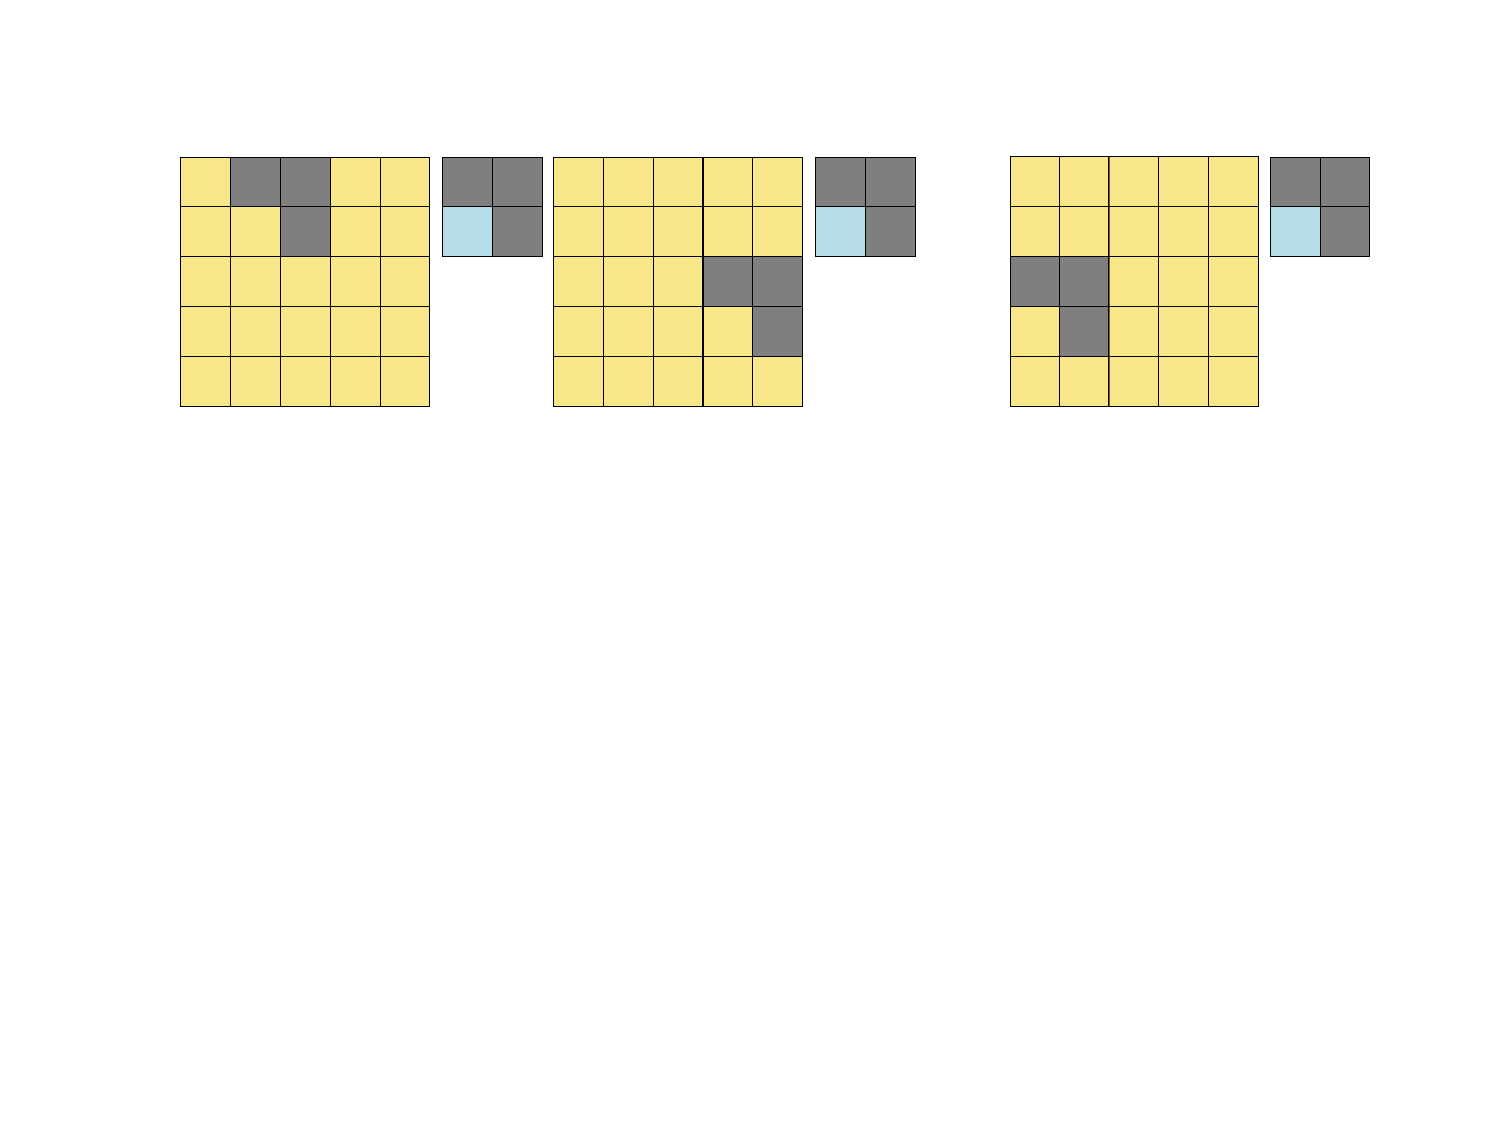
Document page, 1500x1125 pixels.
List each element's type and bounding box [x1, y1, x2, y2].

text_box [553, 157, 803, 407]
text_box [180, 157, 430, 407]
text_box [815, 157, 916, 257]
text_box [1270, 157, 1370, 257]
text_box [442, 157, 543, 257]
text_box [1010, 156, 1259, 407]
